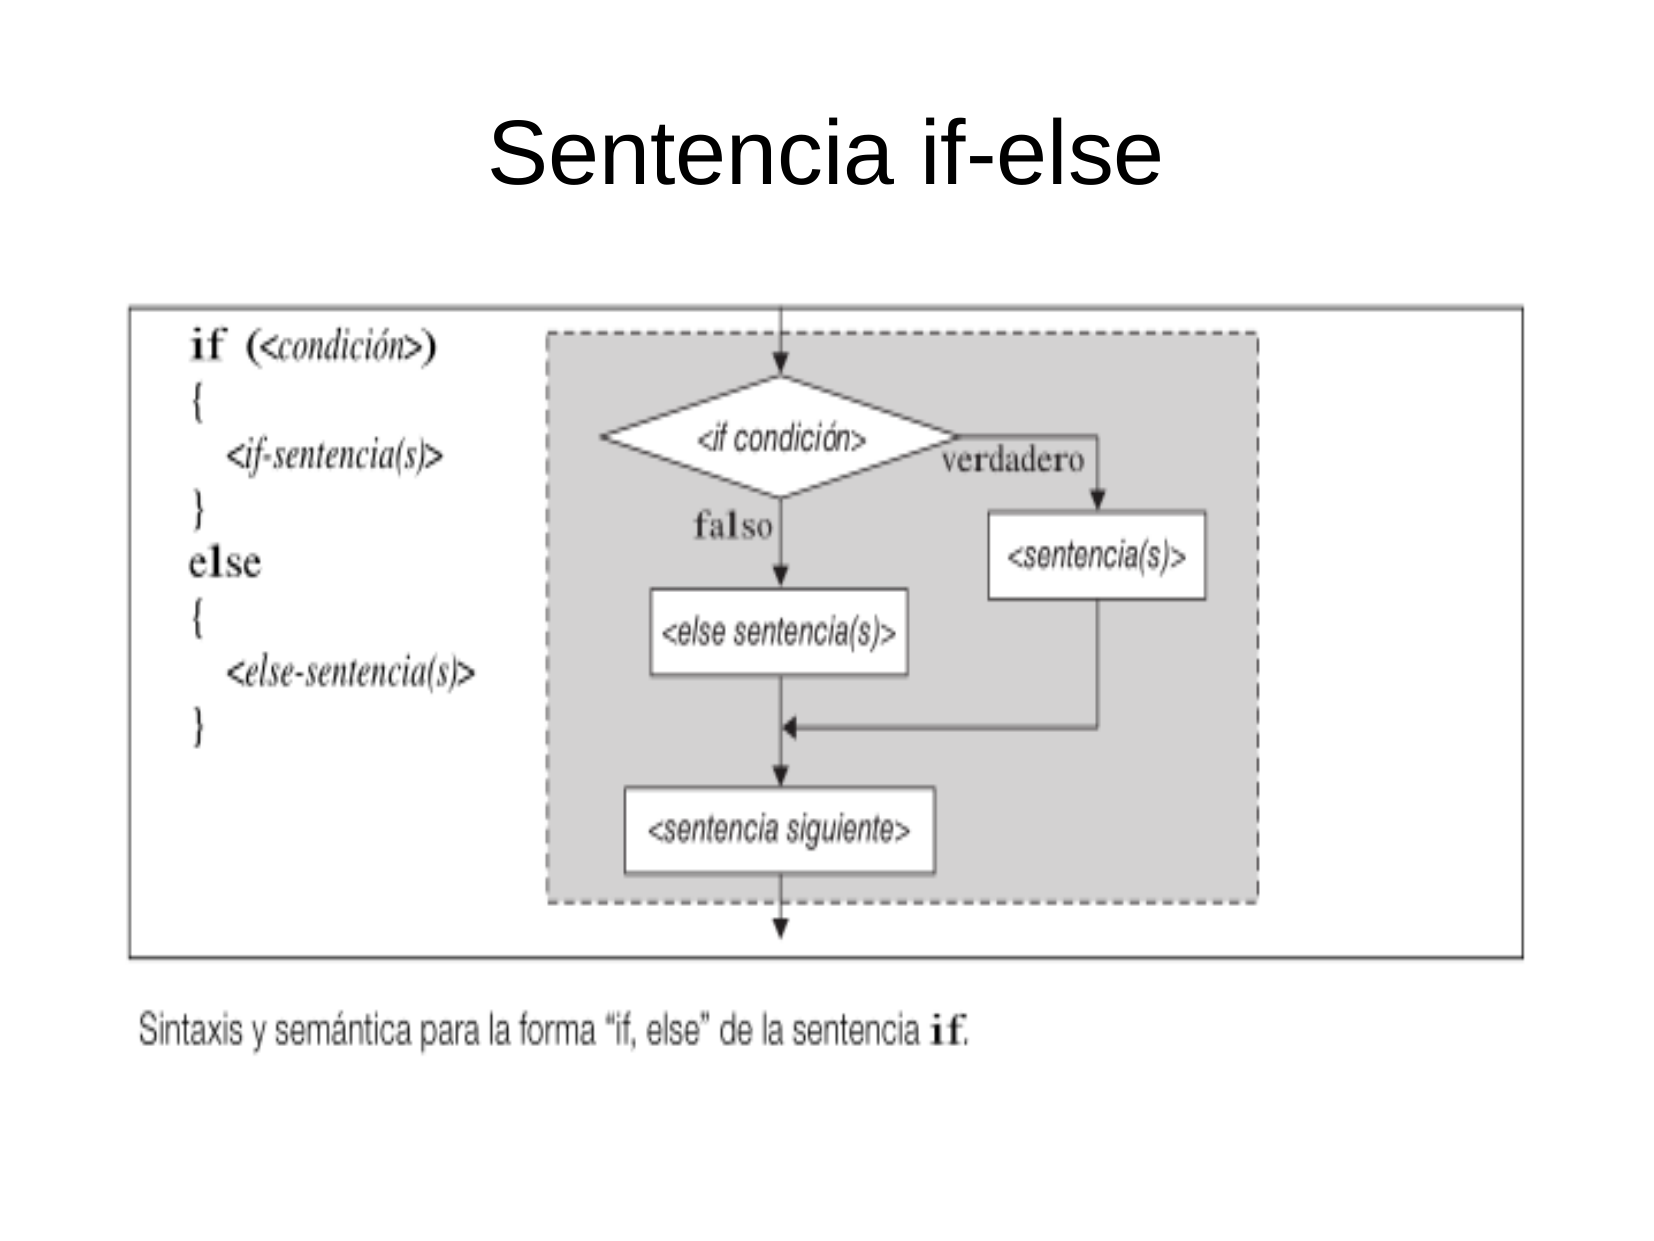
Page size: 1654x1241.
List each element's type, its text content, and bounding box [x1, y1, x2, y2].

picture [118, 295, 1536, 1063]
title Sentencia if-else [82, 49, 1571, 257]
